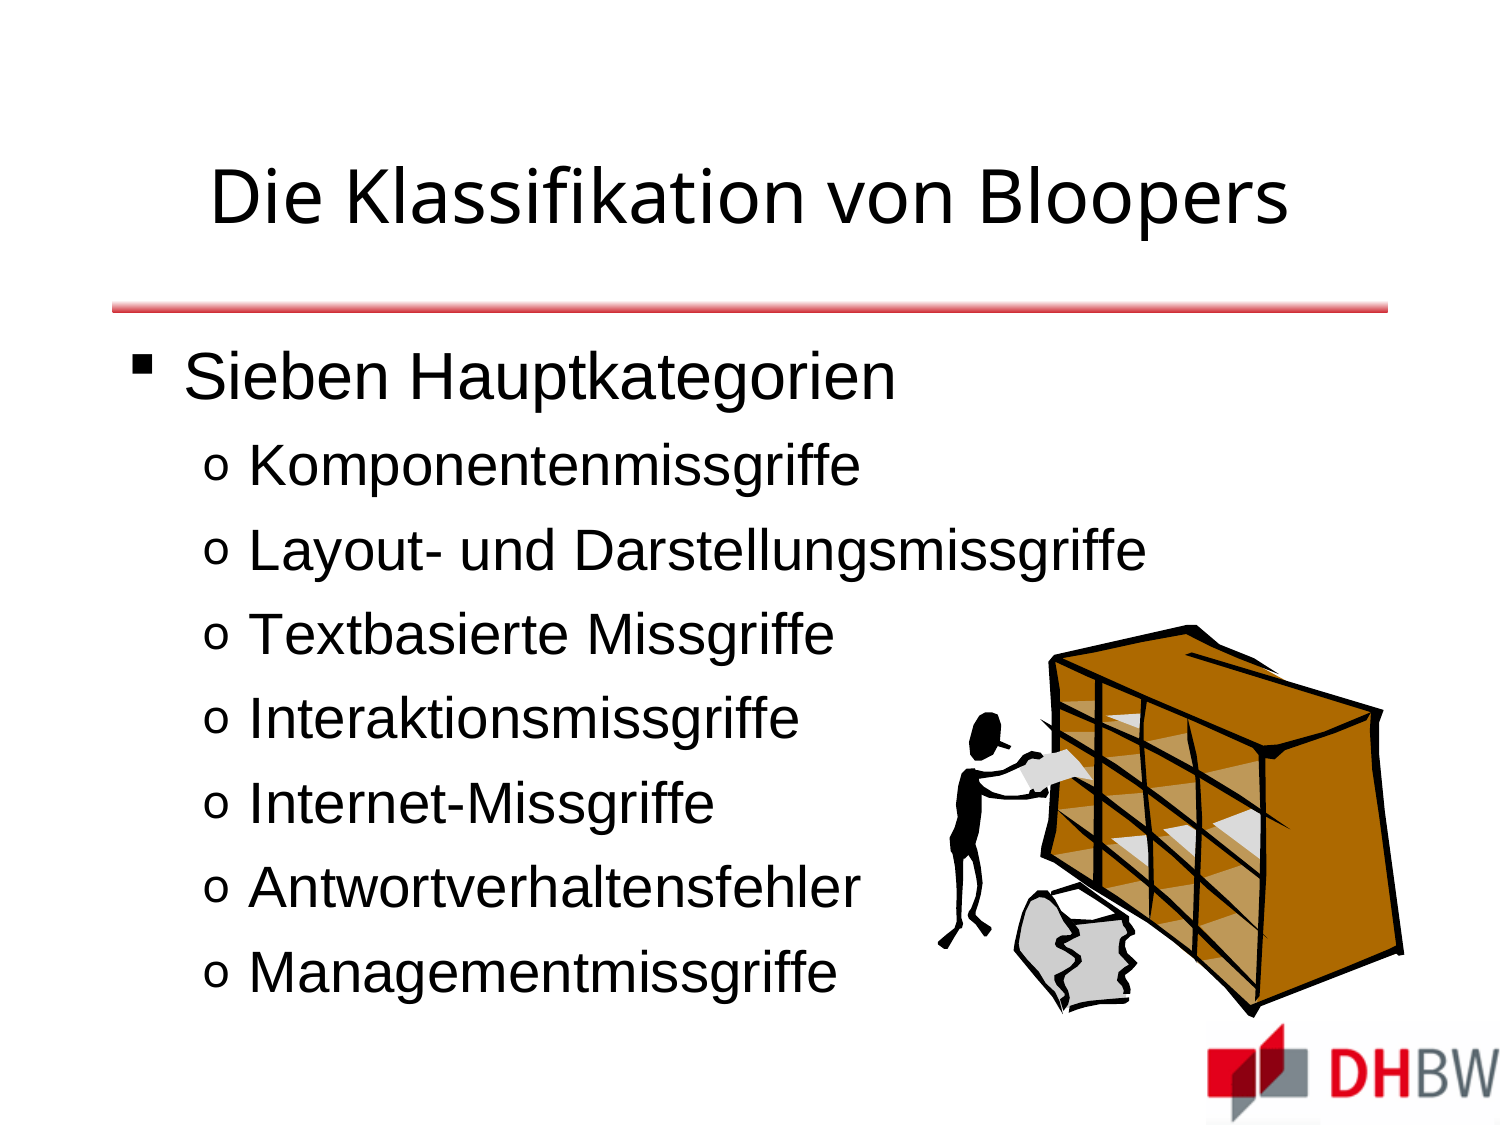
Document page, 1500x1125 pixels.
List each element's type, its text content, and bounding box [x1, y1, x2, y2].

title Die Klassifikation von Bloopers [112, 96, 1388, 292]
picture [1206, 1021, 1500, 1125]
picture [937, 624, 1405, 1018]
list Sieben Hauptkategorien Komponentenmissgriffe Layout- und Darstellungsmissgriffe Textbasierte Missgriffe Interaktionsmissgriffe Internet-Missgriffe Antwortverhaltensfehler Managementmissgriffe [112, 324, 1388, 1051]
